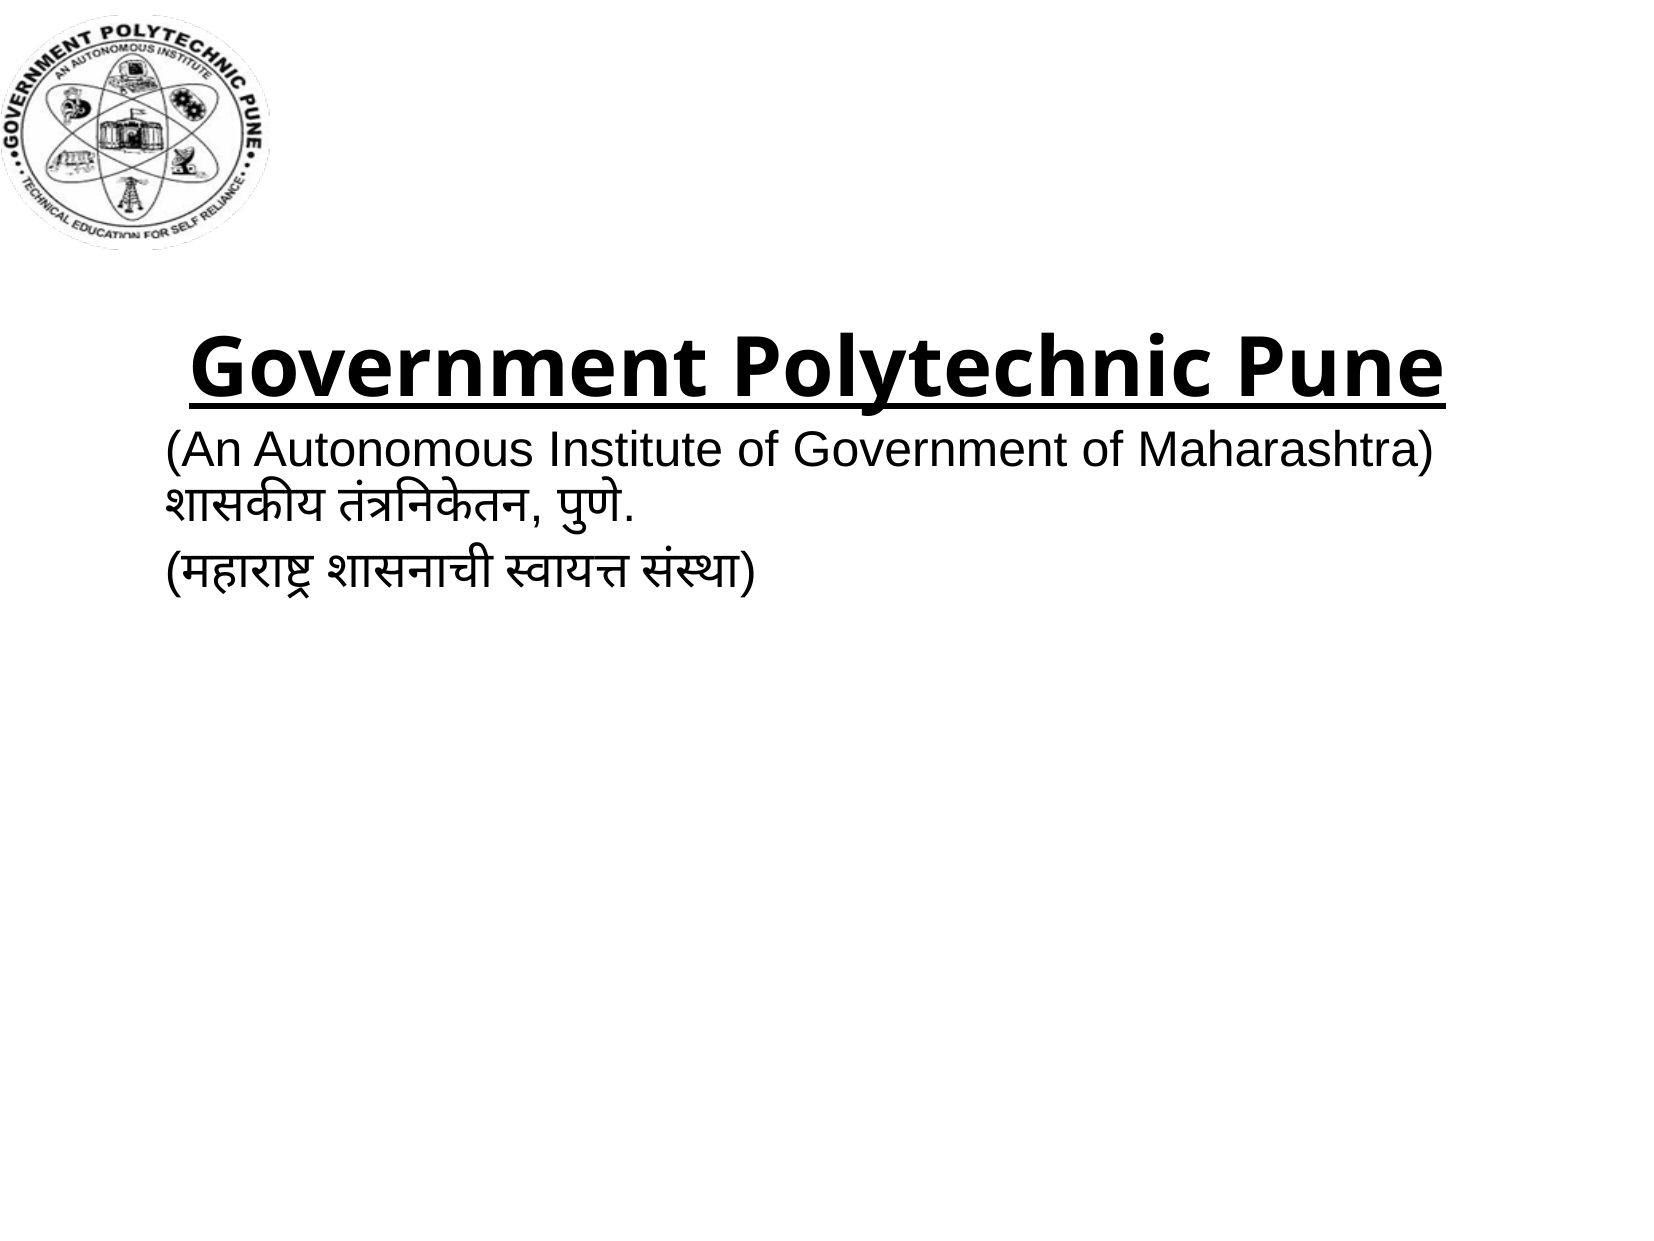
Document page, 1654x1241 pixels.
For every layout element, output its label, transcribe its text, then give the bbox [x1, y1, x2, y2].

picture [0, 14, 271, 251]
text_box Government Polytechnic Pune (An Autonomous Institute of Government of Maharashtra) शासकीय तंत्रनिकेतन, पुणे. (महाराष्ट्र शासनाची स्वायत्त संस्था) [150, 300, 1486, 1066]
